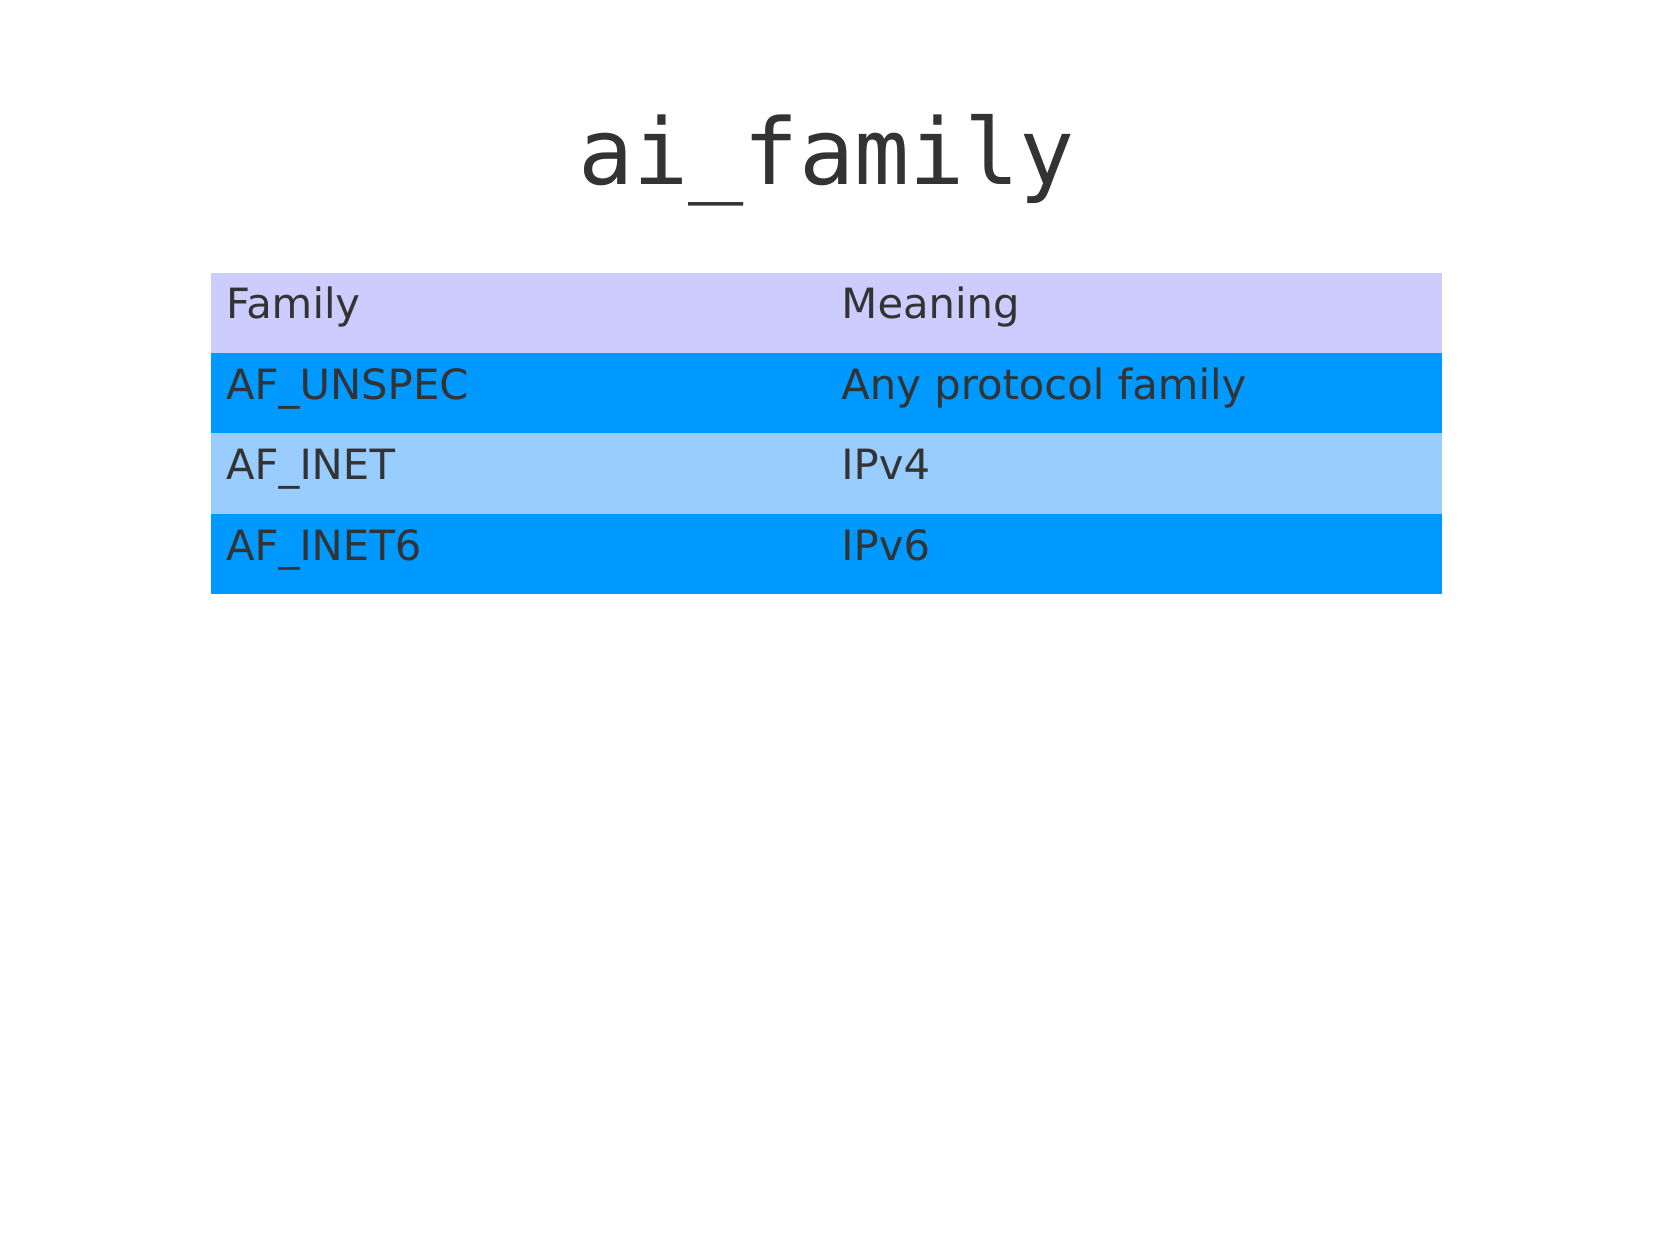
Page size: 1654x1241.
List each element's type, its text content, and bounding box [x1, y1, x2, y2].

table_cell IPv6 [827, 514, 1442, 594]
table_header Meaning [827, 273, 1442, 353]
table_cell Any protocol family [827, 353, 1442, 433]
table_cell AF_INET6 [211, 514, 827, 594]
table_cell AF_INET [211, 433, 827, 514]
table_cell IPv4 [827, 433, 1442, 514]
table_header Family [211, 273, 827, 353]
title ai_family [82, 49, 1571, 257]
table_cell AF_UNSPEC [211, 353, 827, 433]
